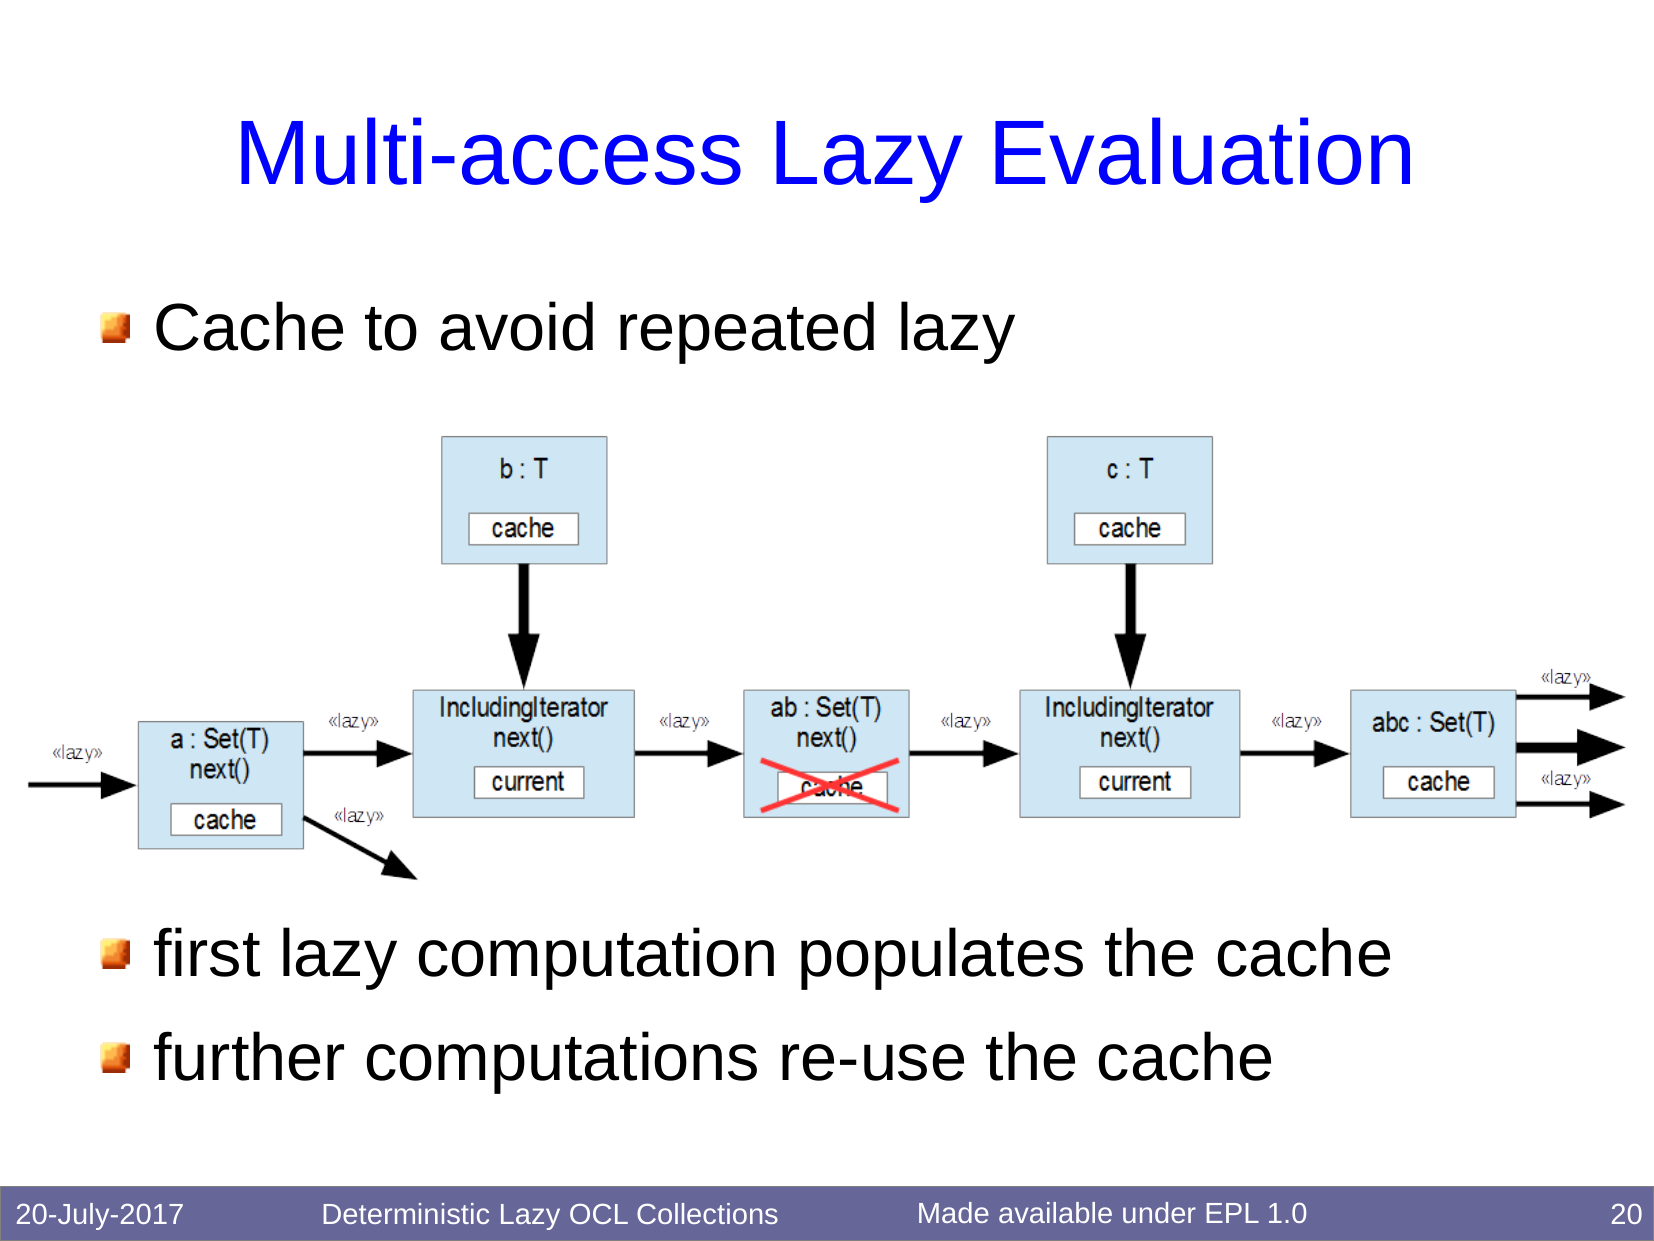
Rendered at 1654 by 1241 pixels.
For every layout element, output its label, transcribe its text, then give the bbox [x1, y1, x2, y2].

list Cache to avoid repeated lazy first lazy computation populates the cache further computations re-use the cache [82, 943, 1571, 1109]
title Multi-access Lazy Evaluation [82, 49, 1571, 257]
list Cache to avoid repeated lazy first lazy computation populates the cache further computations re-use the cache [82, 290, 1571, 373]
picture [27, 373, 1654, 943]
